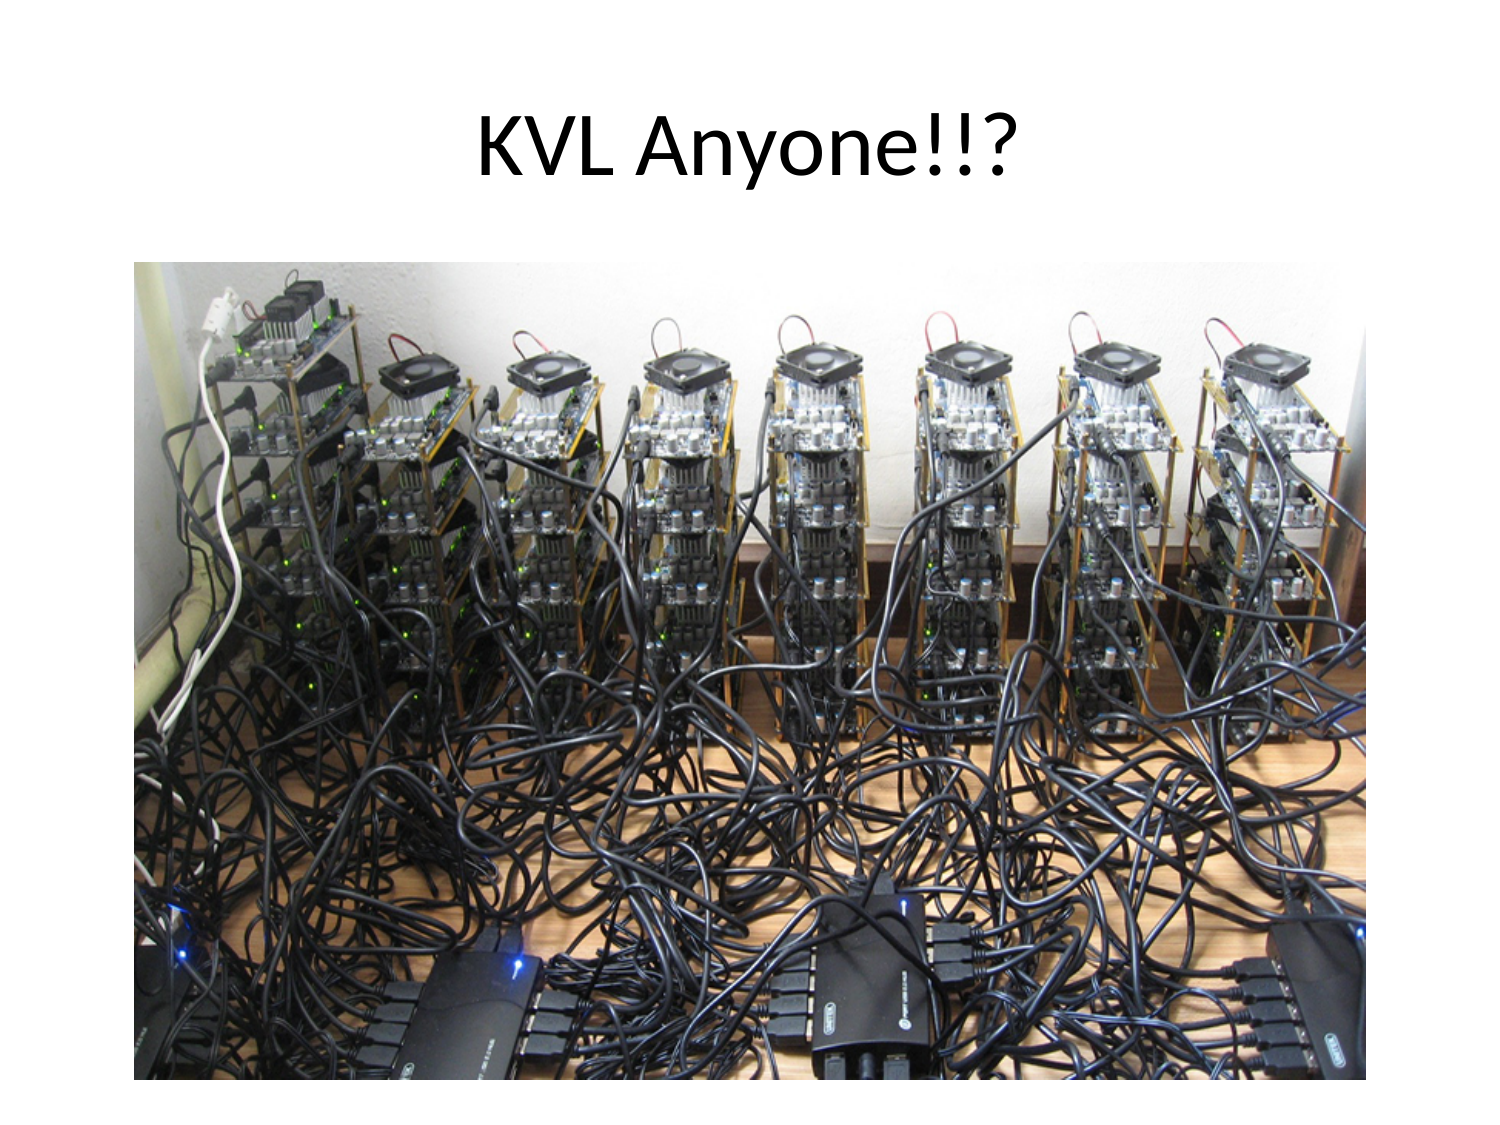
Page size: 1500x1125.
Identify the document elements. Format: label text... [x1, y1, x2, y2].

picture [134, 262, 1366, 1080]
title KVL Anyone!!? [75, 45, 1426, 233]
